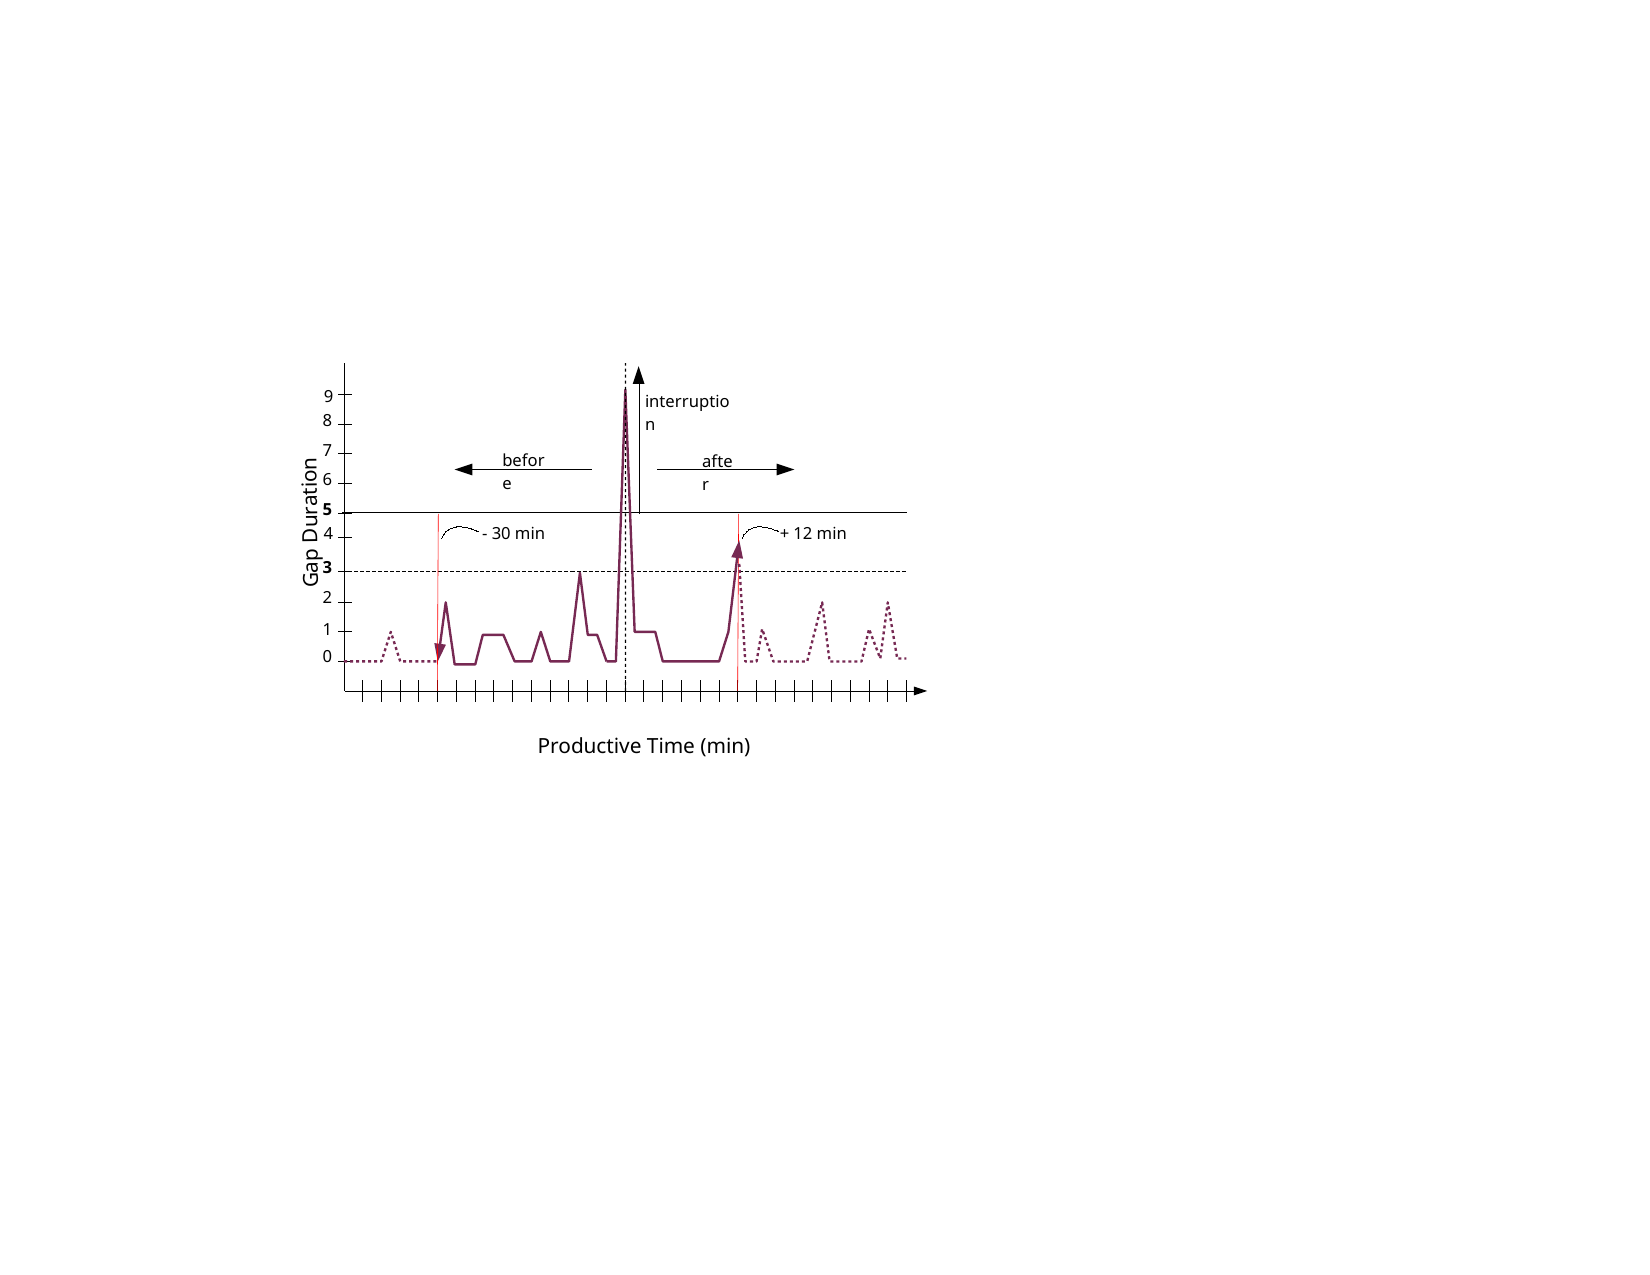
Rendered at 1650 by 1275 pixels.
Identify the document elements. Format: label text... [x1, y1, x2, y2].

text_box 9 [309, 377, 359, 413]
text_box interruption [630, 382, 639, 436]
text_box Gap Duration [271, 404, 314, 604]
text_box 3 [313, 552, 338, 583]
text_box 8 [311, 401, 338, 436]
text_box before [487, 440, 565, 476]
text_box Productive Time (min) [522, 710, 789, 750]
text_box 5 [312, 489, 338, 524]
text_box 1 [311, 609, 338, 644]
text_box 2 [311, 583, 338, 609]
text_box after [687, 441, 754, 477]
text_box 0 [311, 644, 338, 672]
text_box - 30 min [467, 513, 561, 568]
text_box 6 [312, 465, 338, 489]
text_box 4 [313, 514, 339, 552]
text_box interruption [640, 382, 751, 436]
text_box 7 [312, 436, 338, 465]
text_box + 12 min [765, 513, 871, 549]
